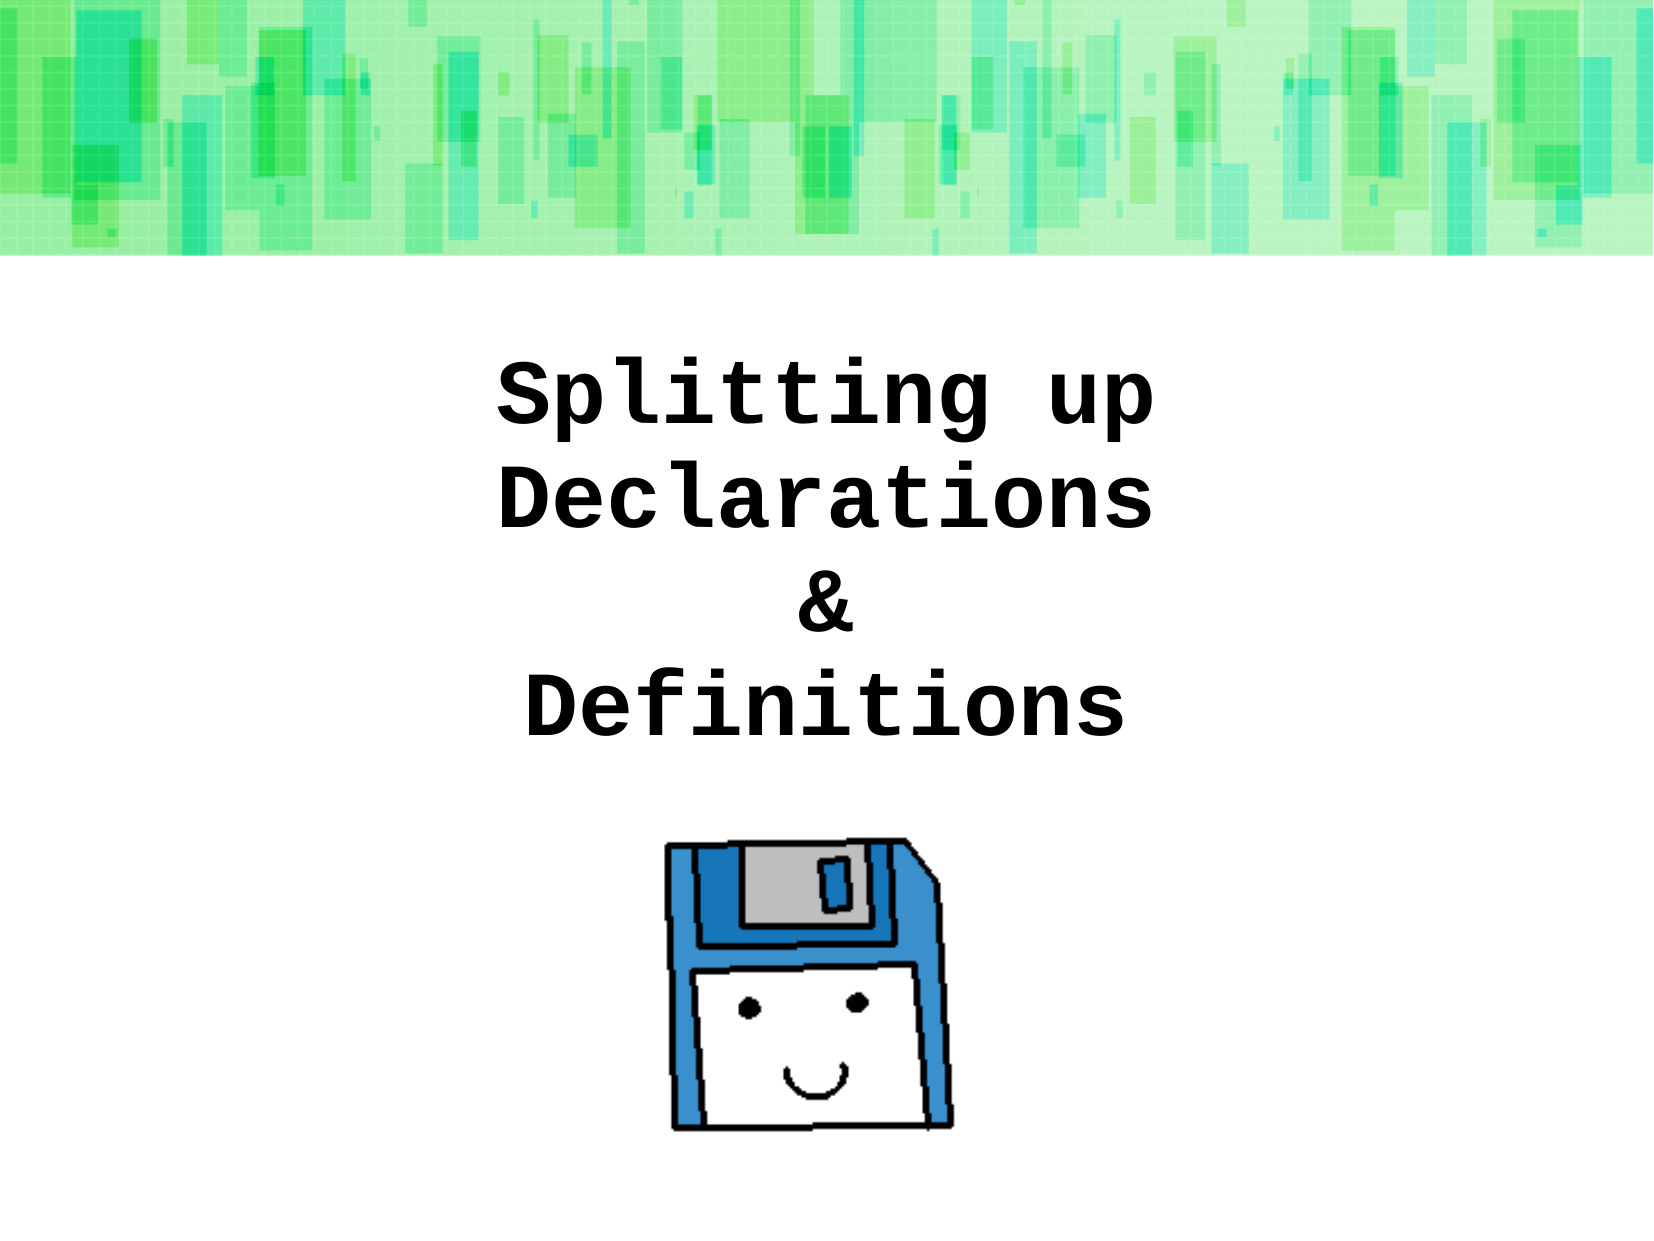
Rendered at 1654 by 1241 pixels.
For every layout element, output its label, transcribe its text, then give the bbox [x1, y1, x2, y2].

subtitle Splitting up Declarations & Definitions [82, 285, 1571, 826]
picture [0, 0, 1654, 1241]
